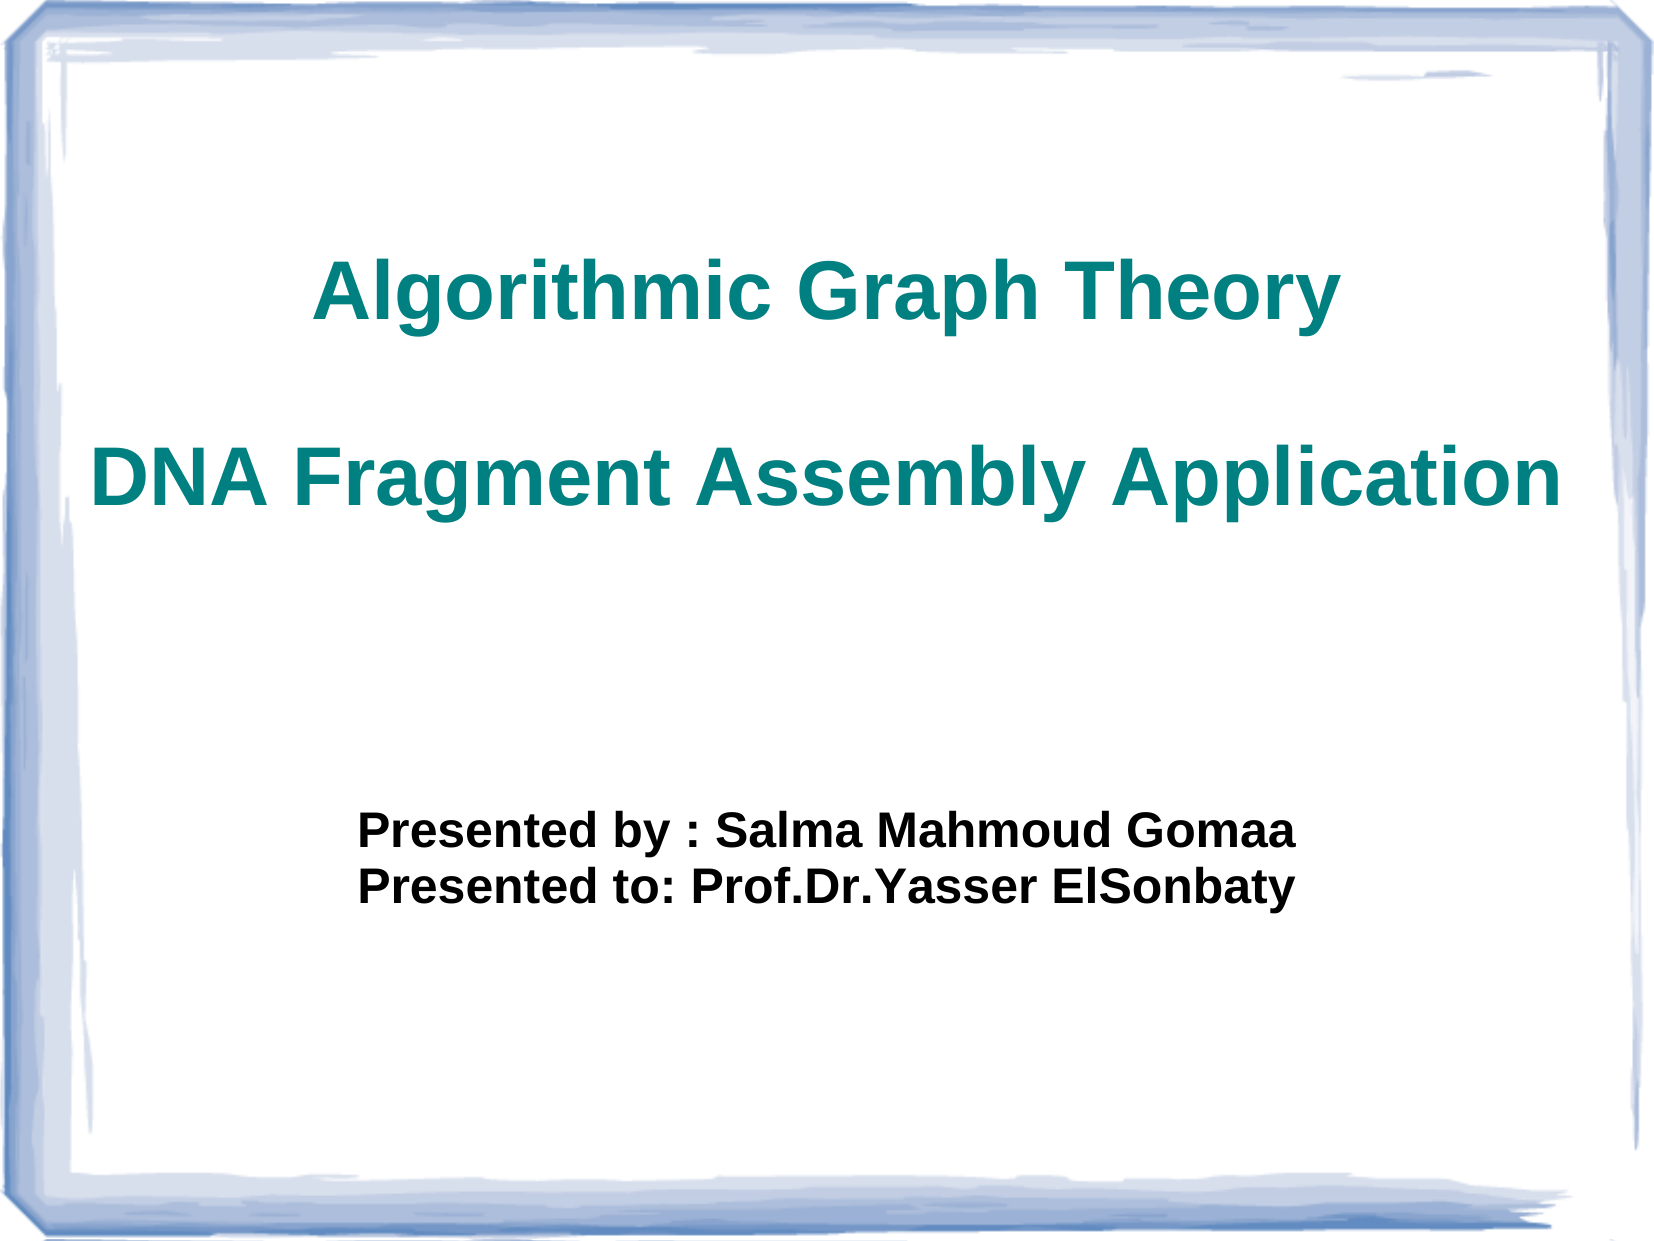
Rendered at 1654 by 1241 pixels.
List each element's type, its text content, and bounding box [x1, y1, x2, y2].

picture [0, 0, 1654, 1241]
subtitle Algorithmic Graph Theory DNA Fragment Assembly Application Presented by : Salma Mahmoud Gomaa Presented to: Prof.Dr.Yasser ElSonbaty [82, 49, 1571, 1109]
